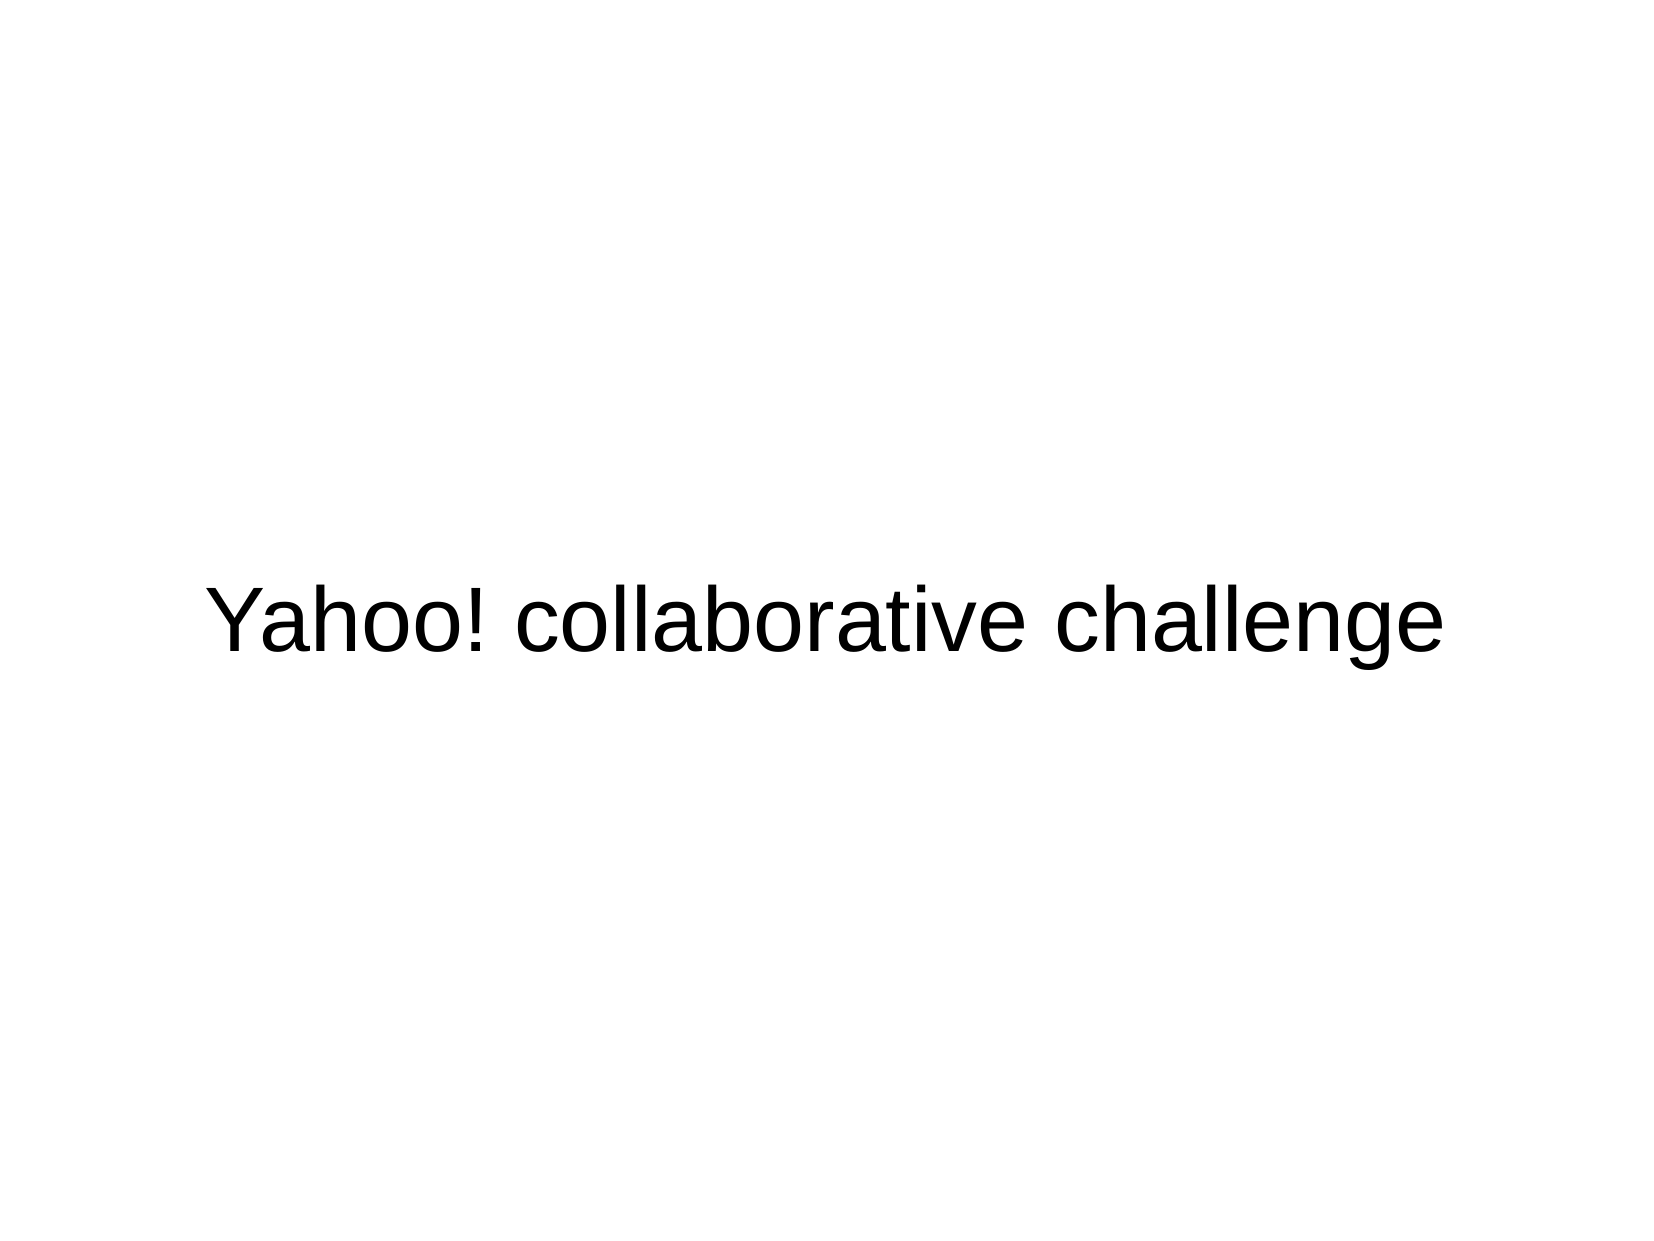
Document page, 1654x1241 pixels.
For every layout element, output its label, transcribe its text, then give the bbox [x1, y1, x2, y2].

title Yahoo! collaborative challenge [82, 523, 1571, 716]
